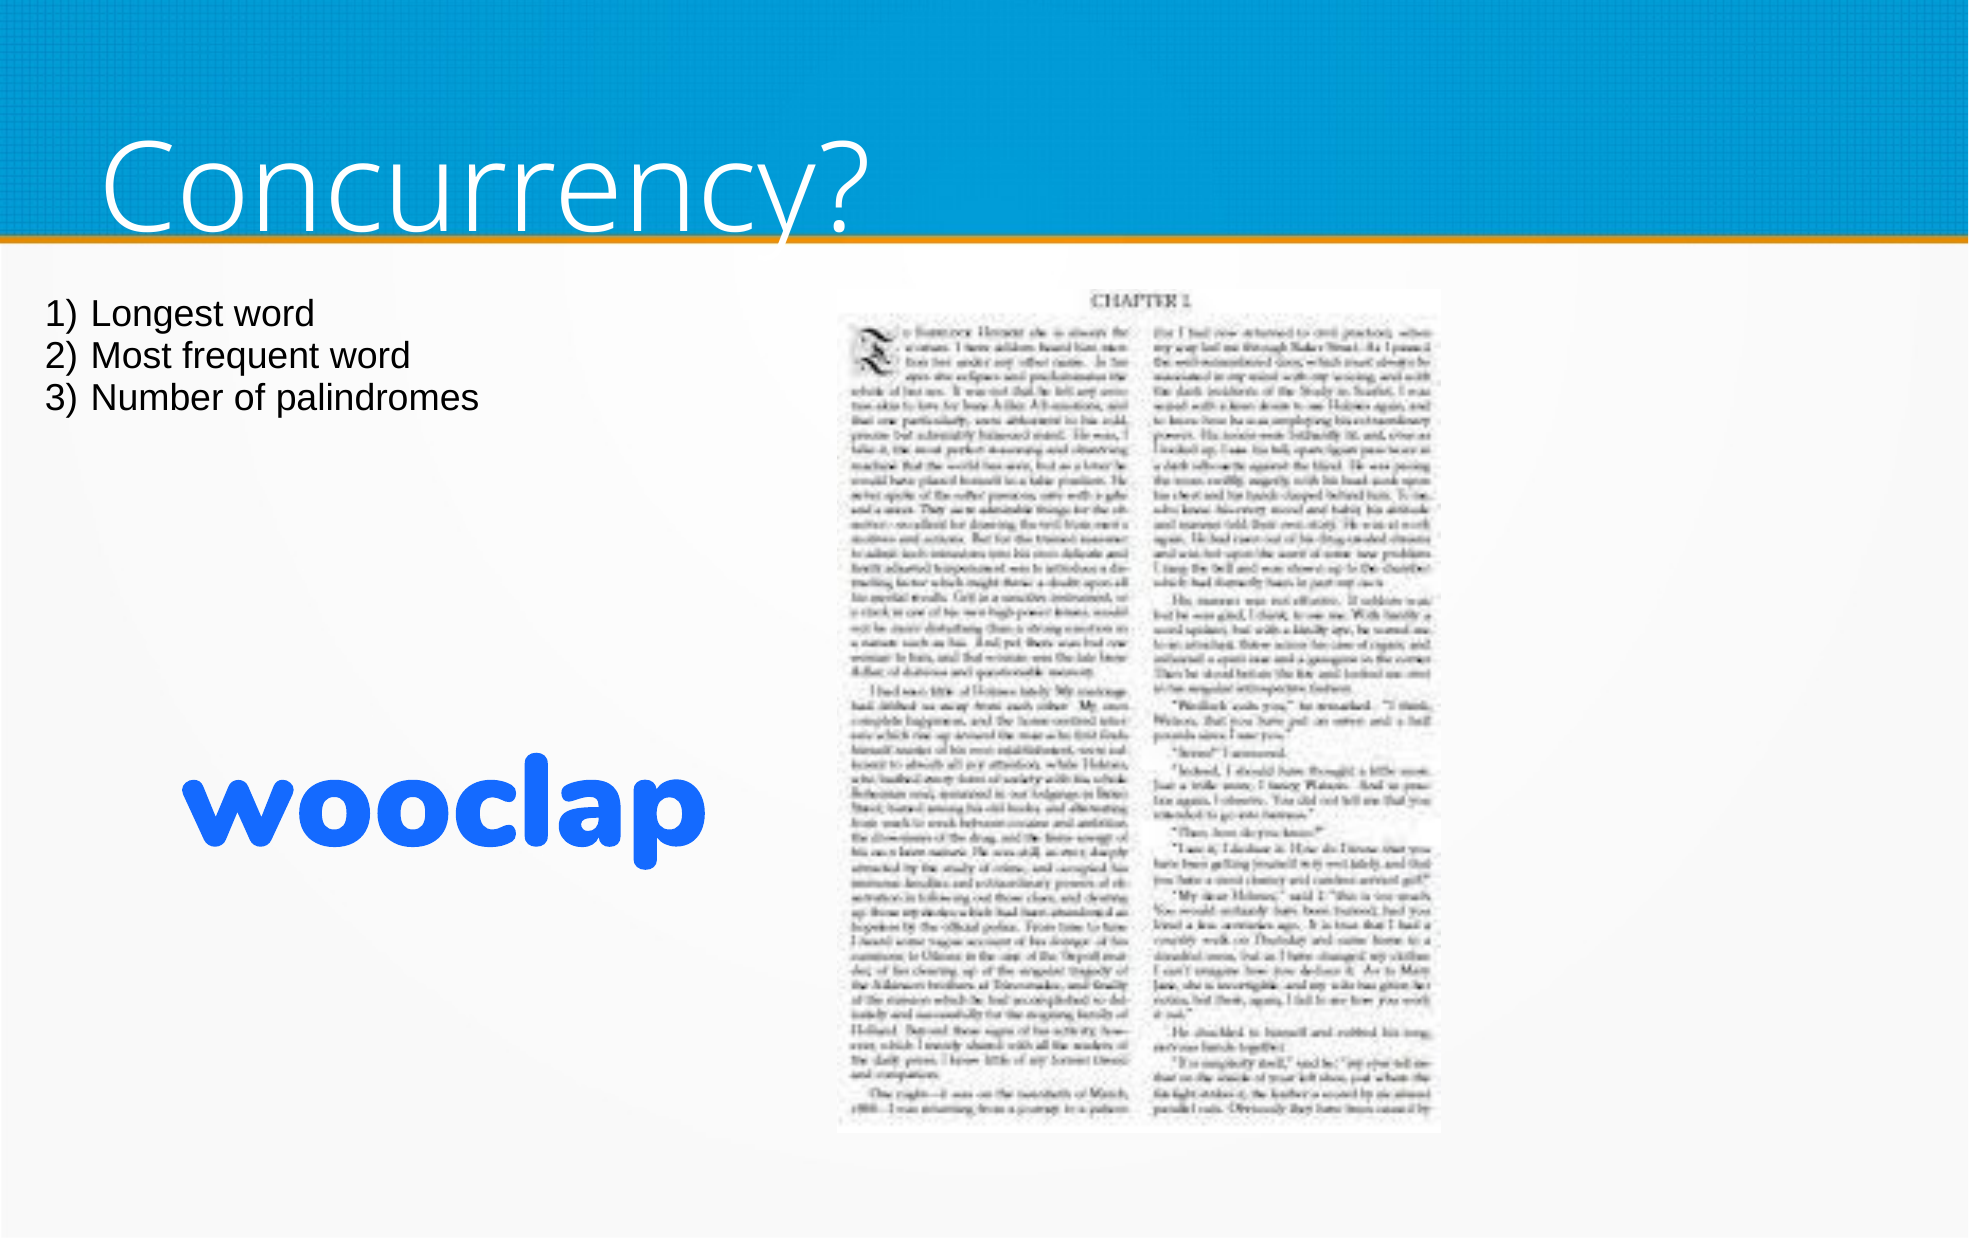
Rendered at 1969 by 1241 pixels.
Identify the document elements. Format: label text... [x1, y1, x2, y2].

picture [0, 233, 1969, 1241]
title Concurrency? [98, 49, 1870, 257]
text_box Longest word Most frequent word Number of palindromes [30, 285, 781, 426]
